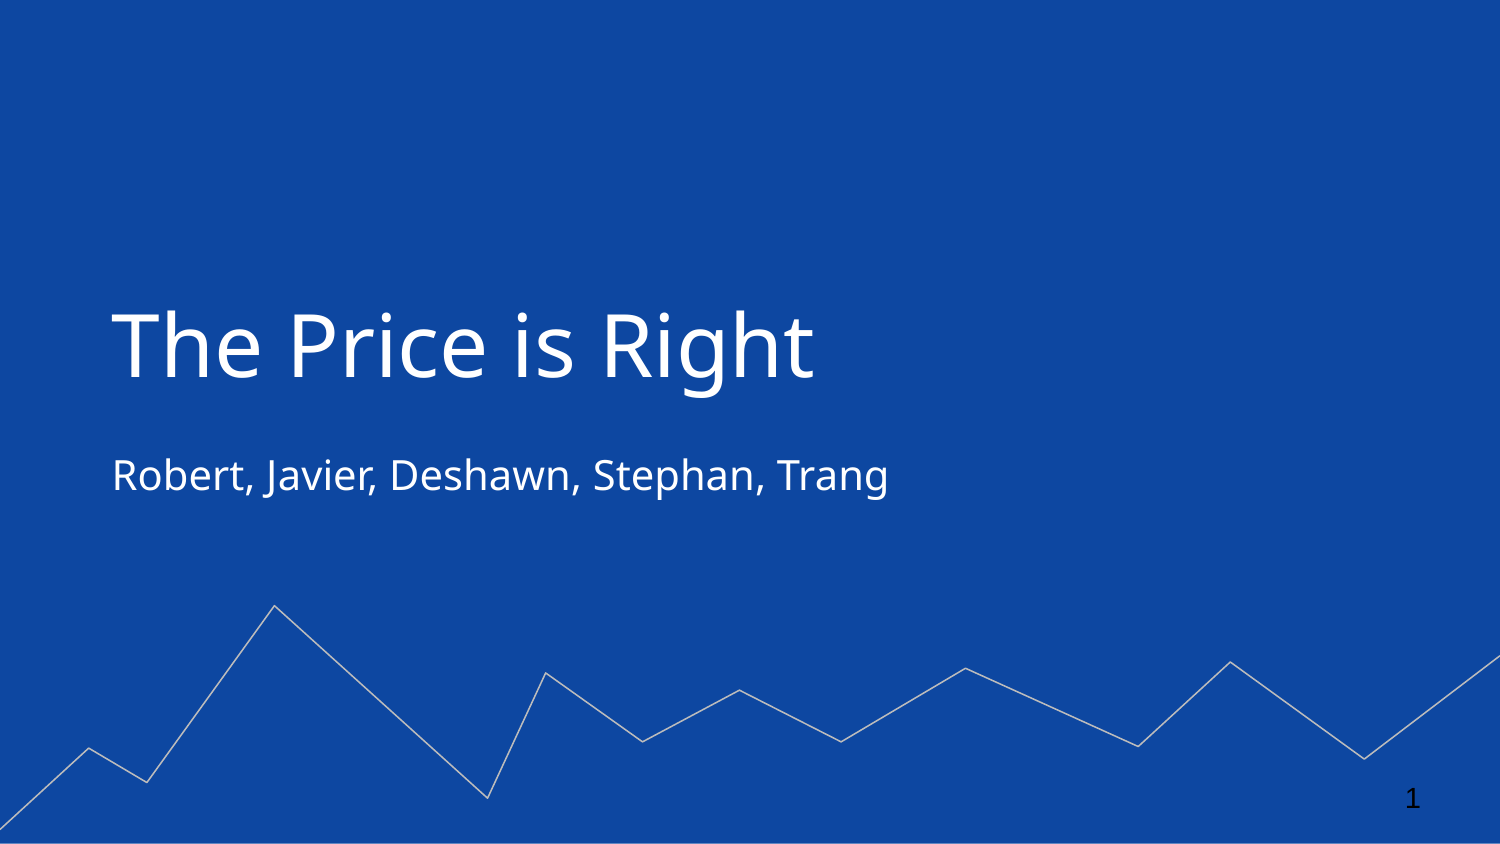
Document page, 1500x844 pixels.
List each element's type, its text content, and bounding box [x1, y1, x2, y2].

slide_number <number> [1389, 764, 1480, 830]
title The Price is Right [96, 138, 1226, 411]
subtitle Robert, Javier, Deshawn, Stephan, Trang [96, 433, 1226, 524]
